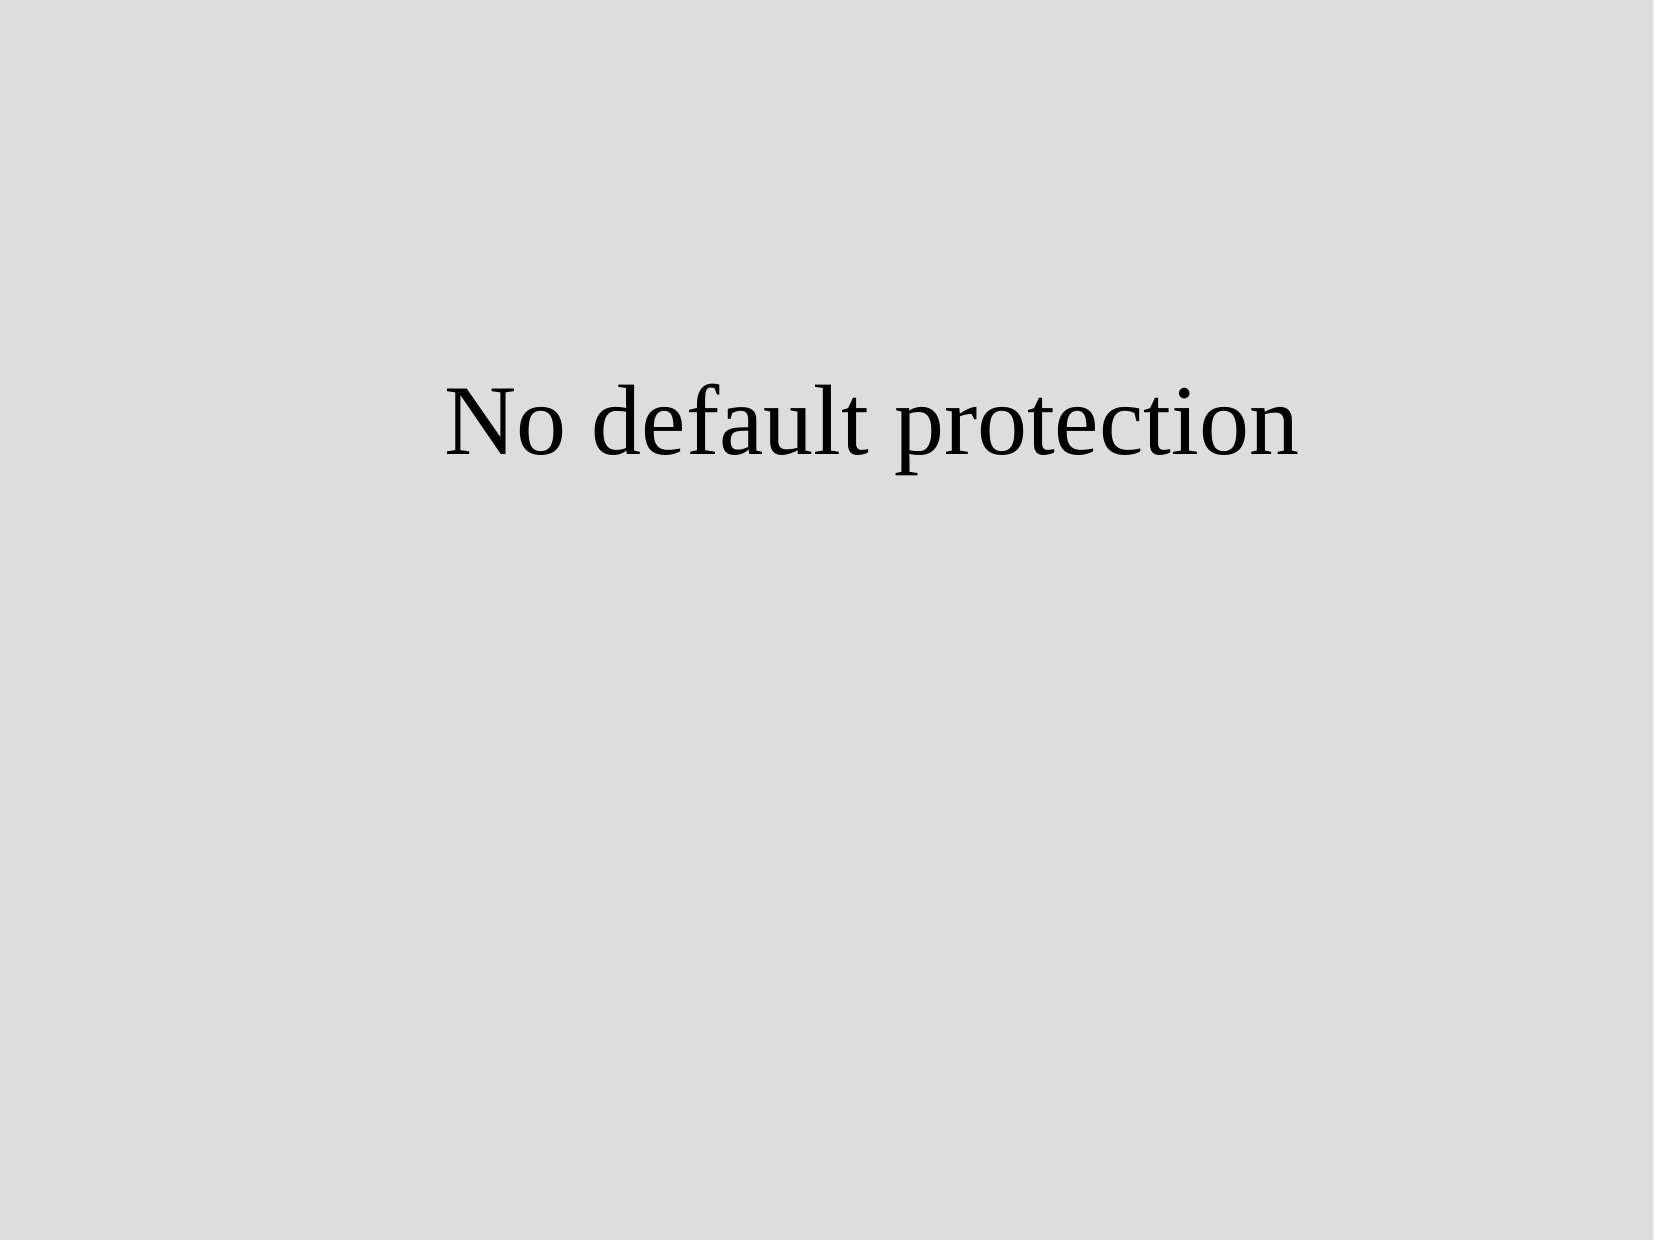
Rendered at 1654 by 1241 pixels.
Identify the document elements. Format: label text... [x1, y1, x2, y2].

text_box No default protection [271, 357, 1473, 595]
subtitle [82, 49, 1571, 1010]
